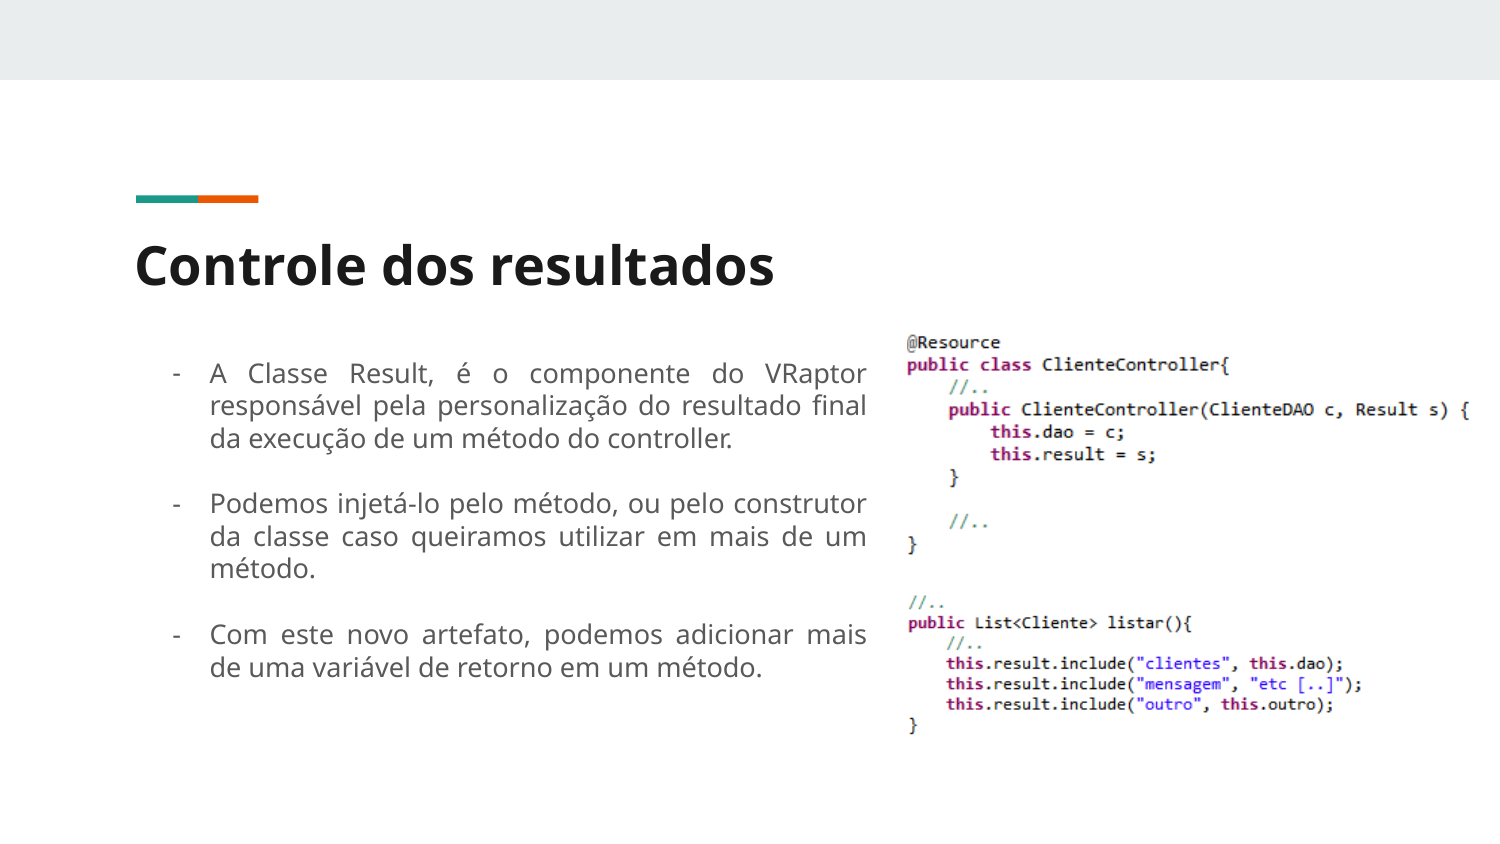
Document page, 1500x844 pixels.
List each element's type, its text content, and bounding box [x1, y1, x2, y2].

picture [907, 329, 1475, 565]
title Controle dos resultados [119, 216, 1381, 305]
picture [907, 589, 1374, 756]
list A Classe Result, é o componente do VRaptor responsável pela personalização do resultado final da execução de um método do controller. Podemos injetá-lo pelo método, ou pelo construtor da classe caso queiramos utilizar em mais de um método. Com este novo artefato, podemos adicionar mais de uma variável de retorno em um método. [119, 341, 883, 712]
